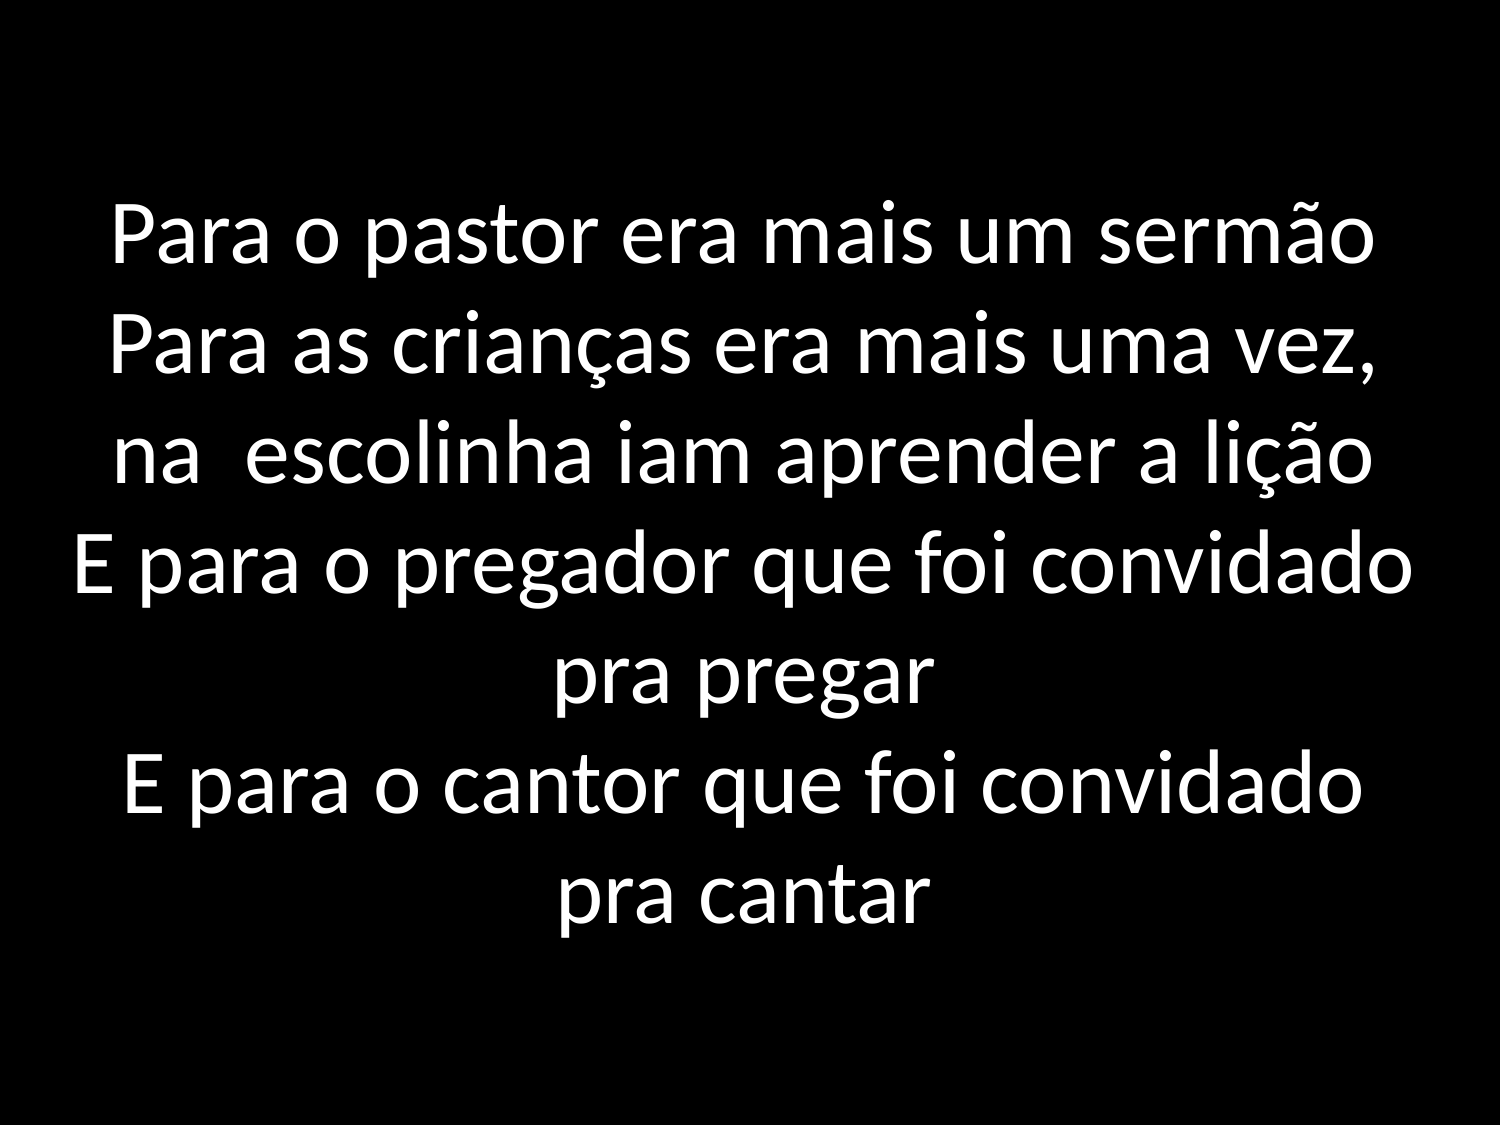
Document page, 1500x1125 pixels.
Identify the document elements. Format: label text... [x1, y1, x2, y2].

title Para o pastor era mais um sermão Para as crianças era mais uma vez, na escolinha iam aprender a lição E para o pregador que foi convidado pra pregar E para o cantor que foi convidado pra cantar [46, 23, 1442, 1090]
